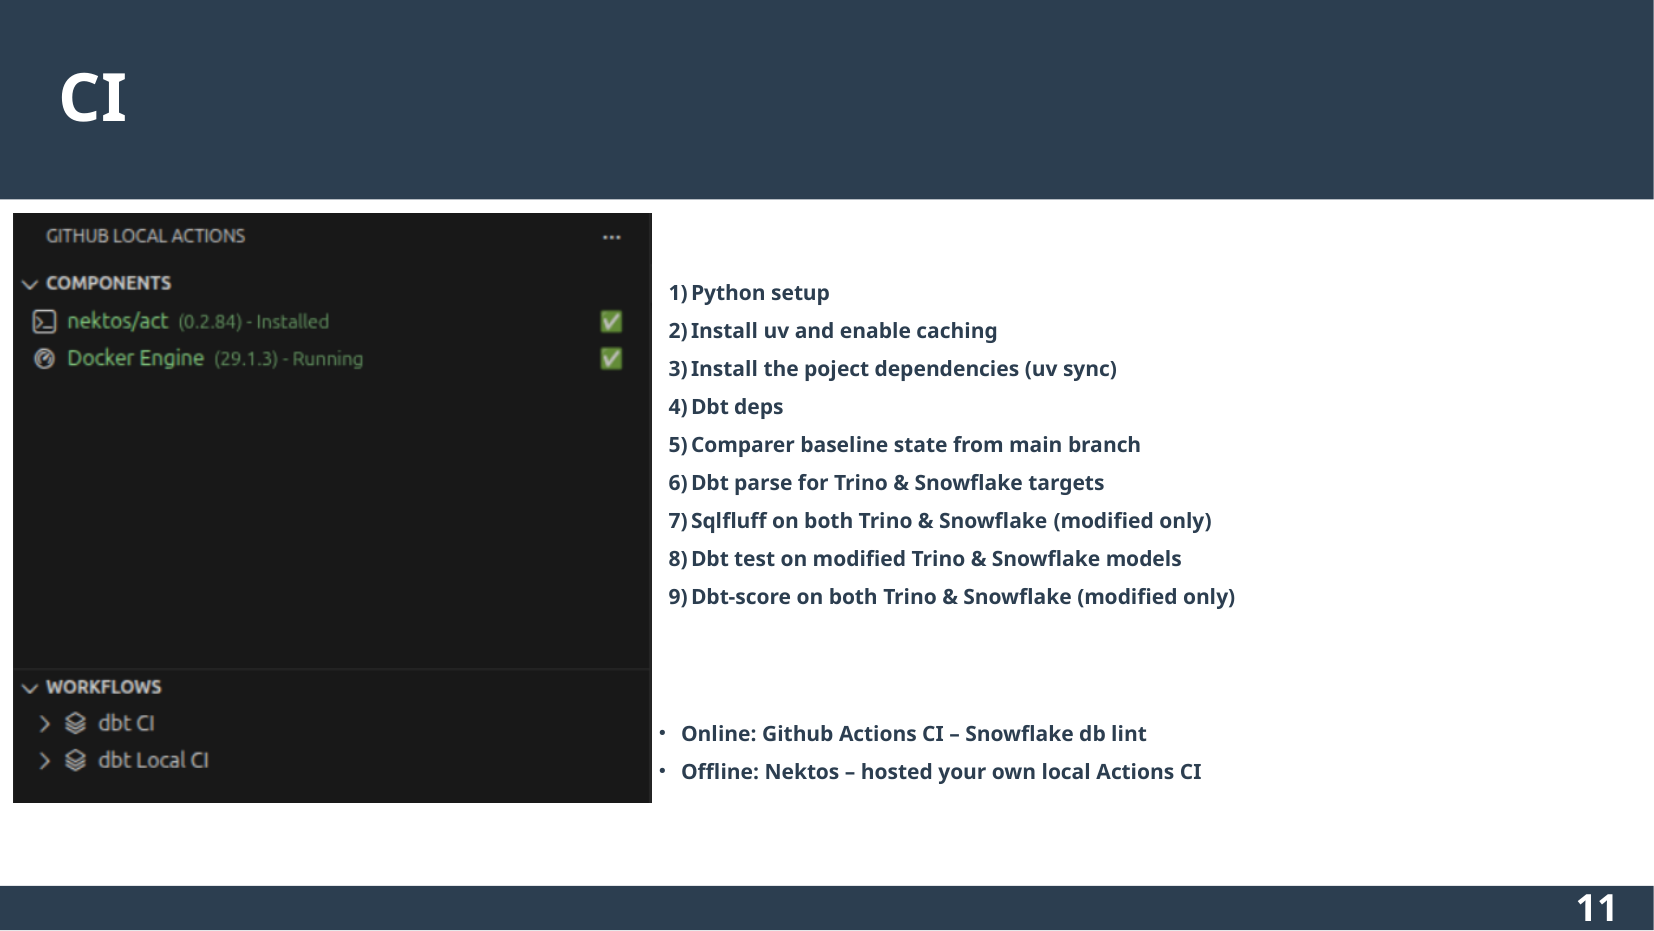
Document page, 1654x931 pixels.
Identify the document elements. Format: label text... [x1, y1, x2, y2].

title CI [59, 37, 1595, 155]
picture [13, 213, 652, 803]
list Python setup Install uv and enable caching Install the poject dependencies (uv sync) Dbt deps Comparer baseline state from main branch Dbt parse for Trino & Snowflake targets Sqlfluff on both Trino & Snowflake (modified only) Dbt test on modified Trino & Snowflake models Dbt-score on both Trino & Snowflake (modified only) [661, 278, 1560, 612]
list Online: Github Actions CI – Snowflake db lint Offline: Nektos – hosted your own local Actions CI [652, 718, 1654, 787]
